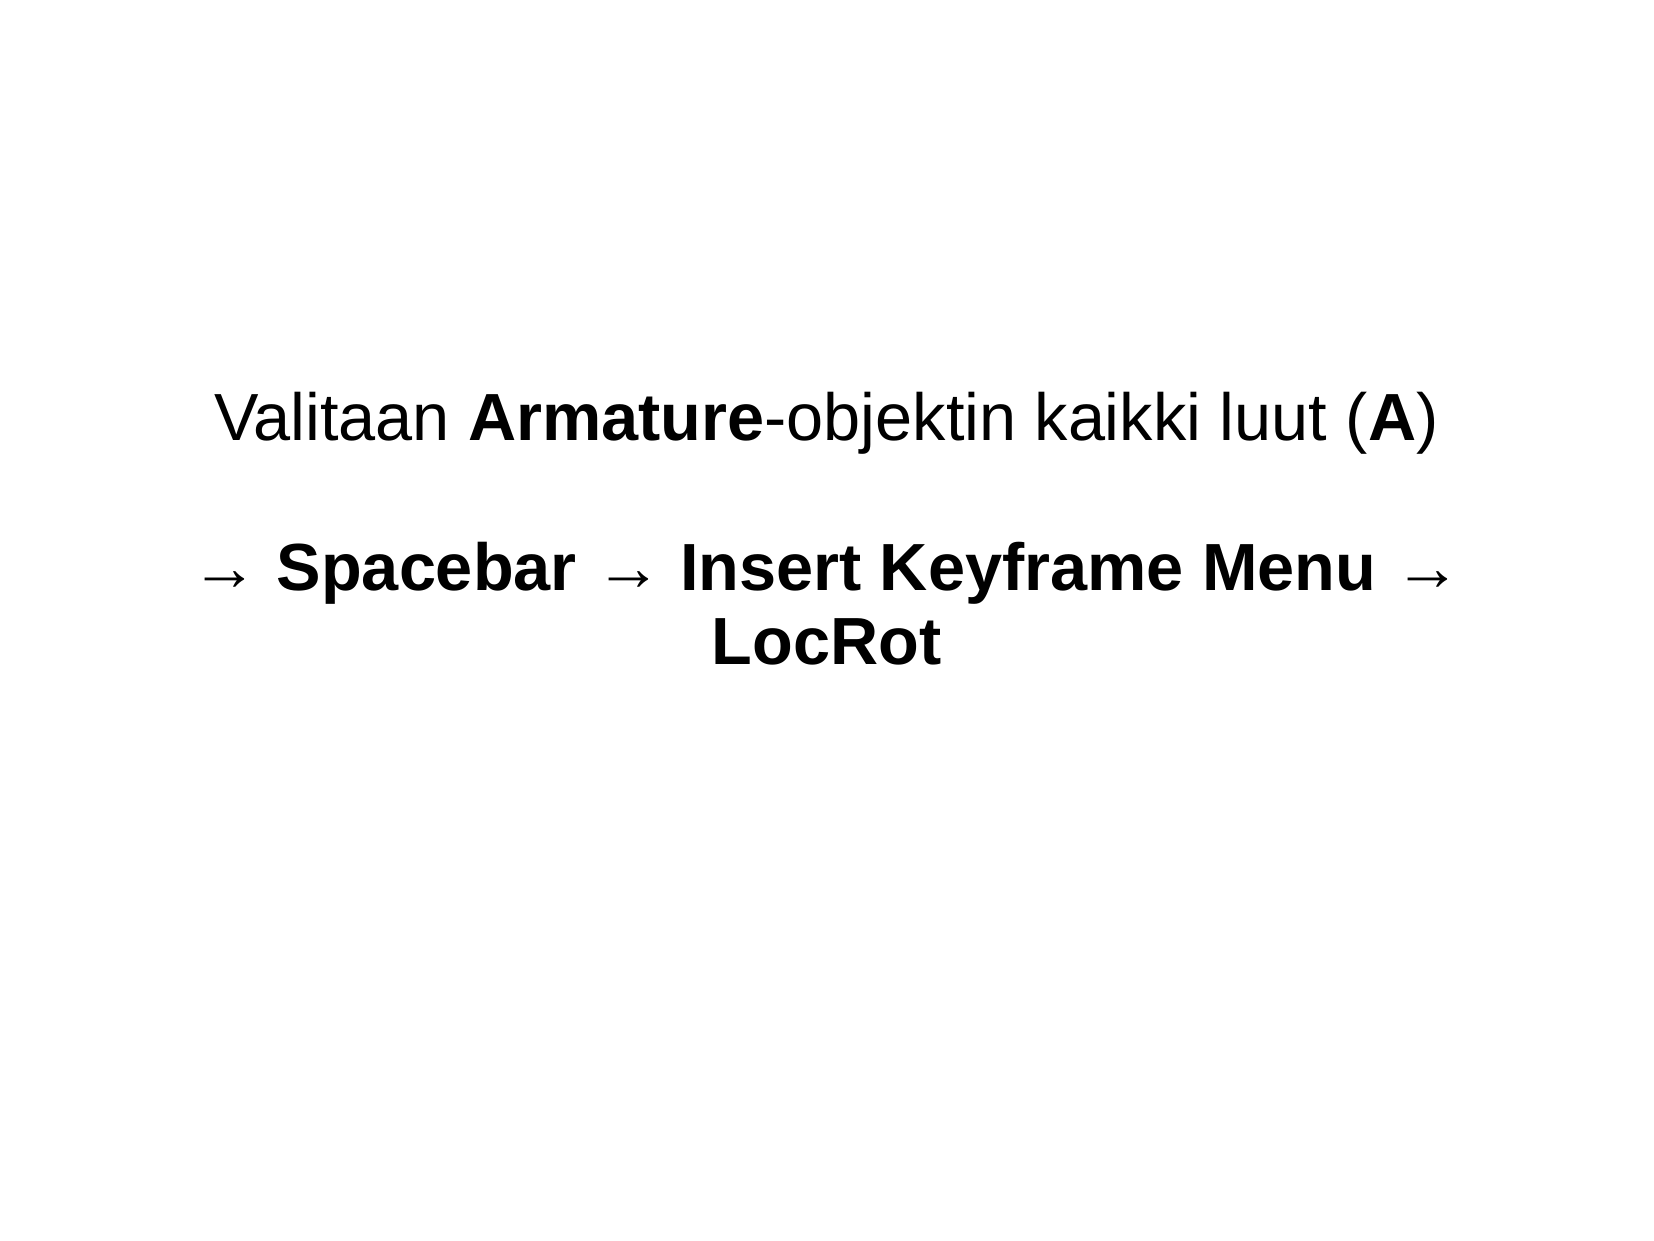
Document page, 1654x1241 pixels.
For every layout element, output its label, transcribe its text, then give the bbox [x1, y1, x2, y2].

subtitle Valitaan Armature-objektin kaikki luut (A) → Spacebar → Insert Keyframe Menu → LocRot [82, 49, 1571, 1010]
